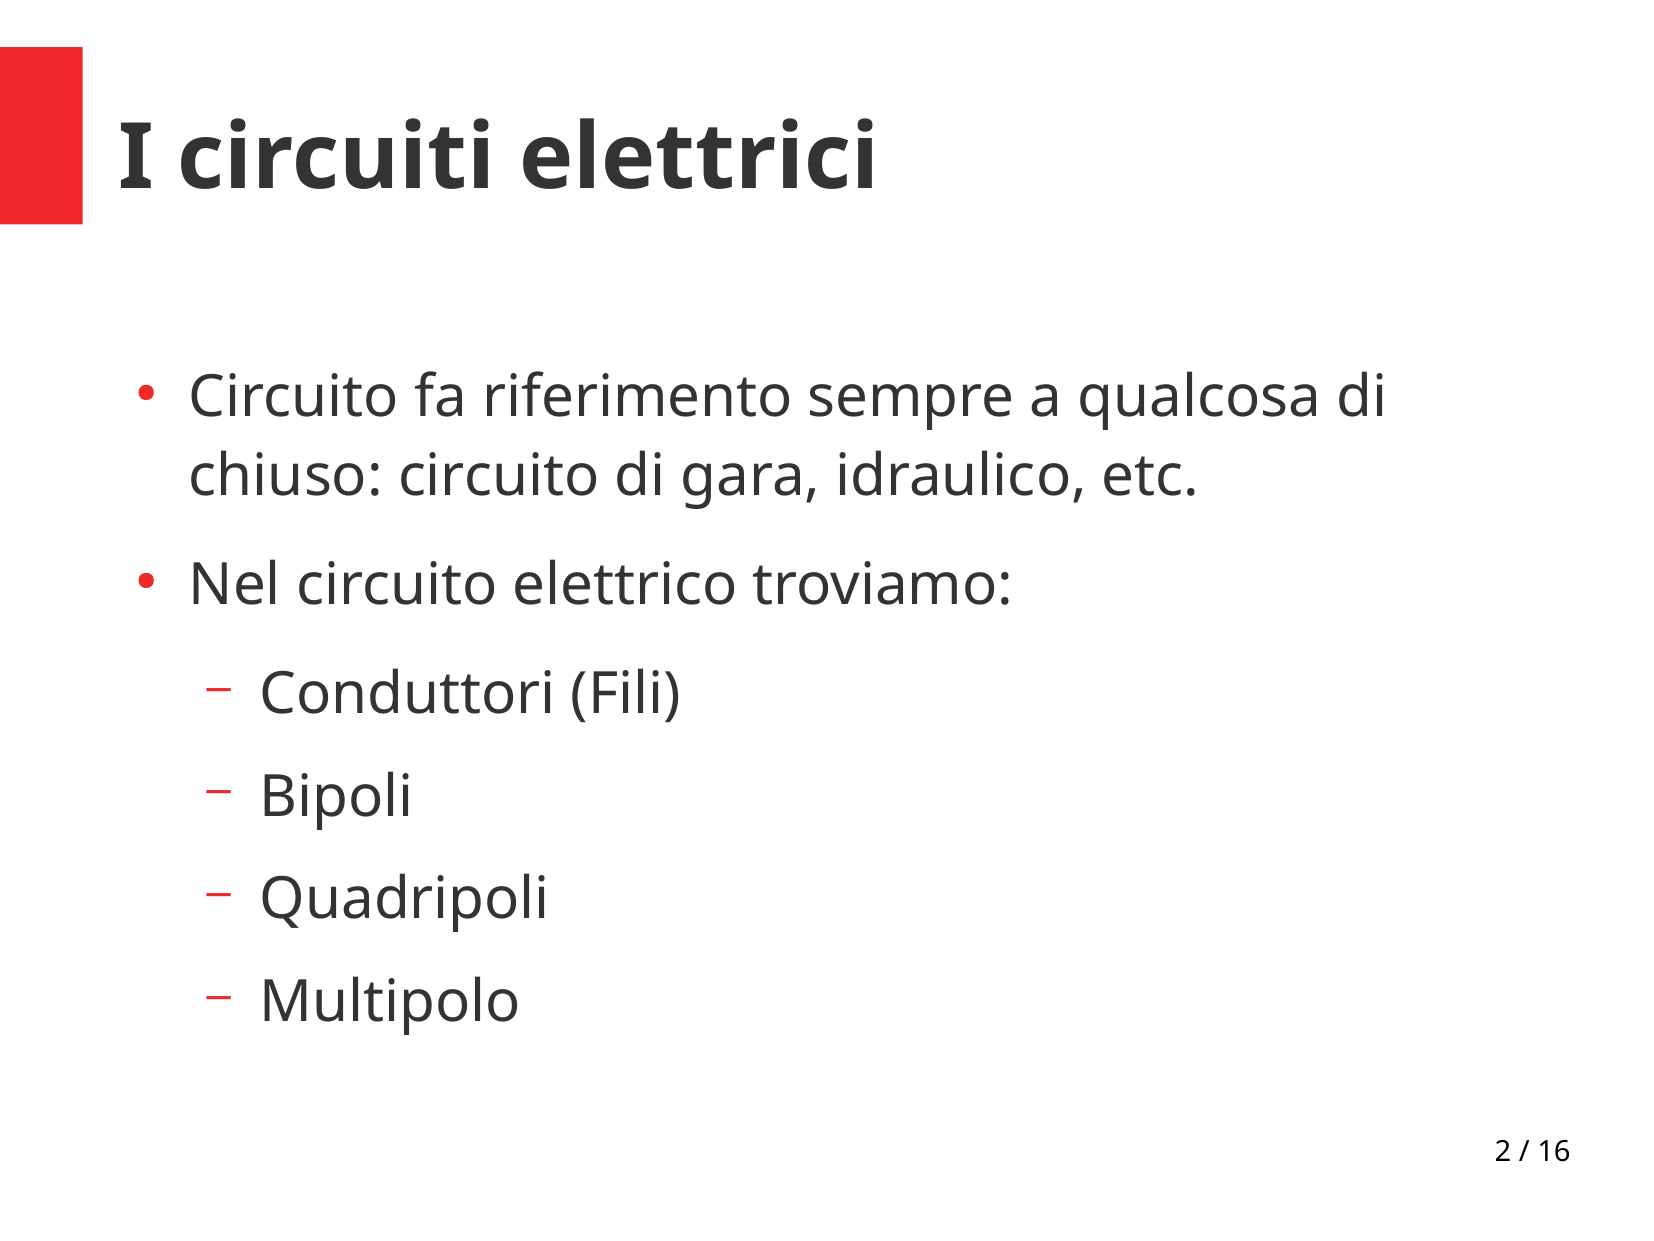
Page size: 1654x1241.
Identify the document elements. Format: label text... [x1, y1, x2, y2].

list Circuito fa riferimento sempre a qualcosa di chiuso: circuito di gara, idraulico, etc. Nel circuito elettrico troviamo: Conduttori (Fili) Bipoli Quadripoli Multipolo [118, 354, 1536, 1074]
title I circuiti elettrici [118, 49, 1571, 257]
